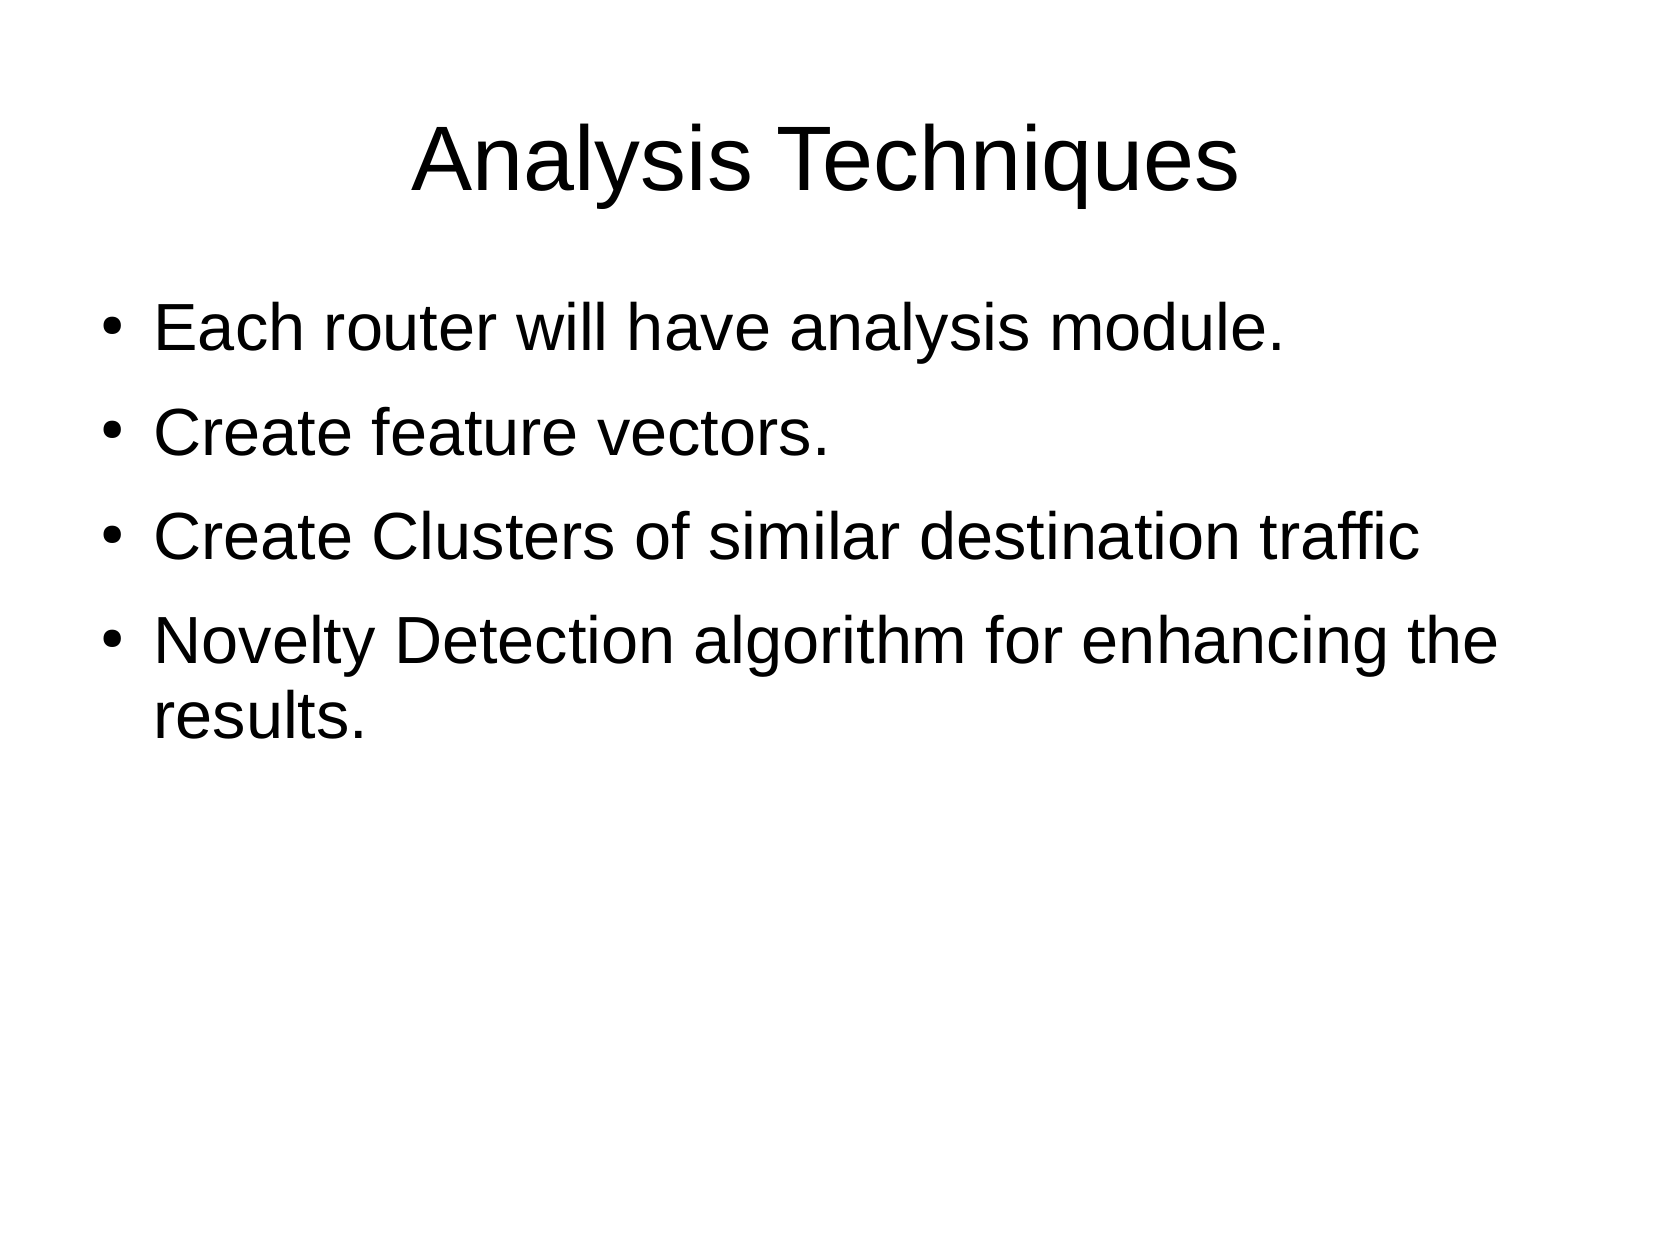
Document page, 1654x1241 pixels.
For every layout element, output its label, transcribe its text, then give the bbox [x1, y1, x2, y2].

title Analysis Techniques [82, 55, 1571, 263]
list Each router will have analysis module. Create feature vectors. Create Clusters of similar destination traffic Novelty Detection algorithm for enhancing the results. [82, 290, 1571, 1010]
